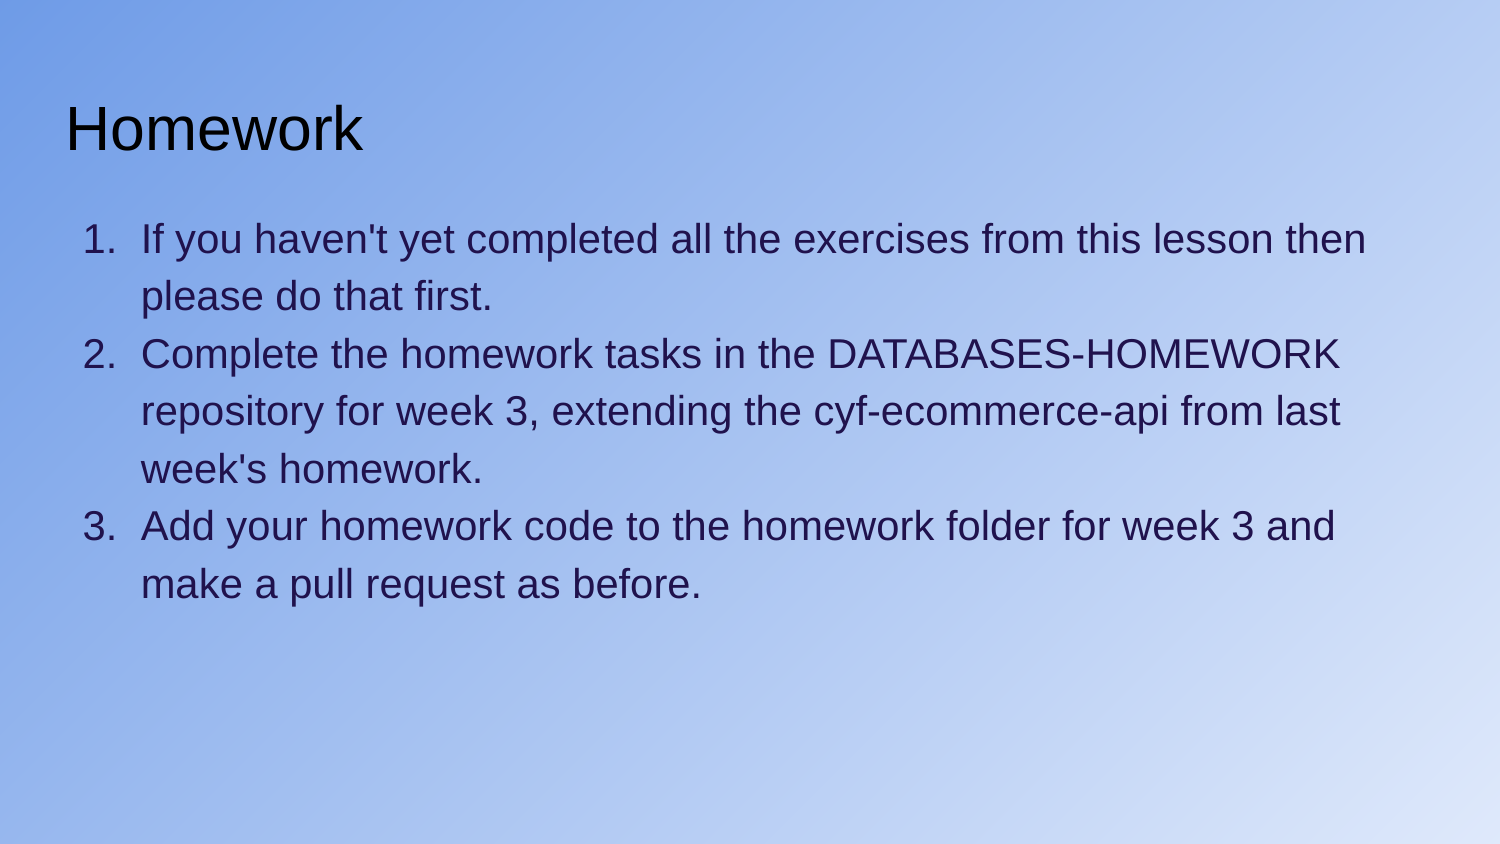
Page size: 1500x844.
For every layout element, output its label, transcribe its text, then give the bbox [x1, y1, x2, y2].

text_box If you haven't yet completed all the exercises from this lesson then please do that first. Complete the homework tasks in the DATABASES-HOMEWORK repository for week 3, extending the cyf-ecommerce-api from last week's homework. Add your homework code to the homework folder for week 3 and make a pull request as before. [51, 189, 1449, 750]
text_box Homework [51, 72, 1449, 167]
